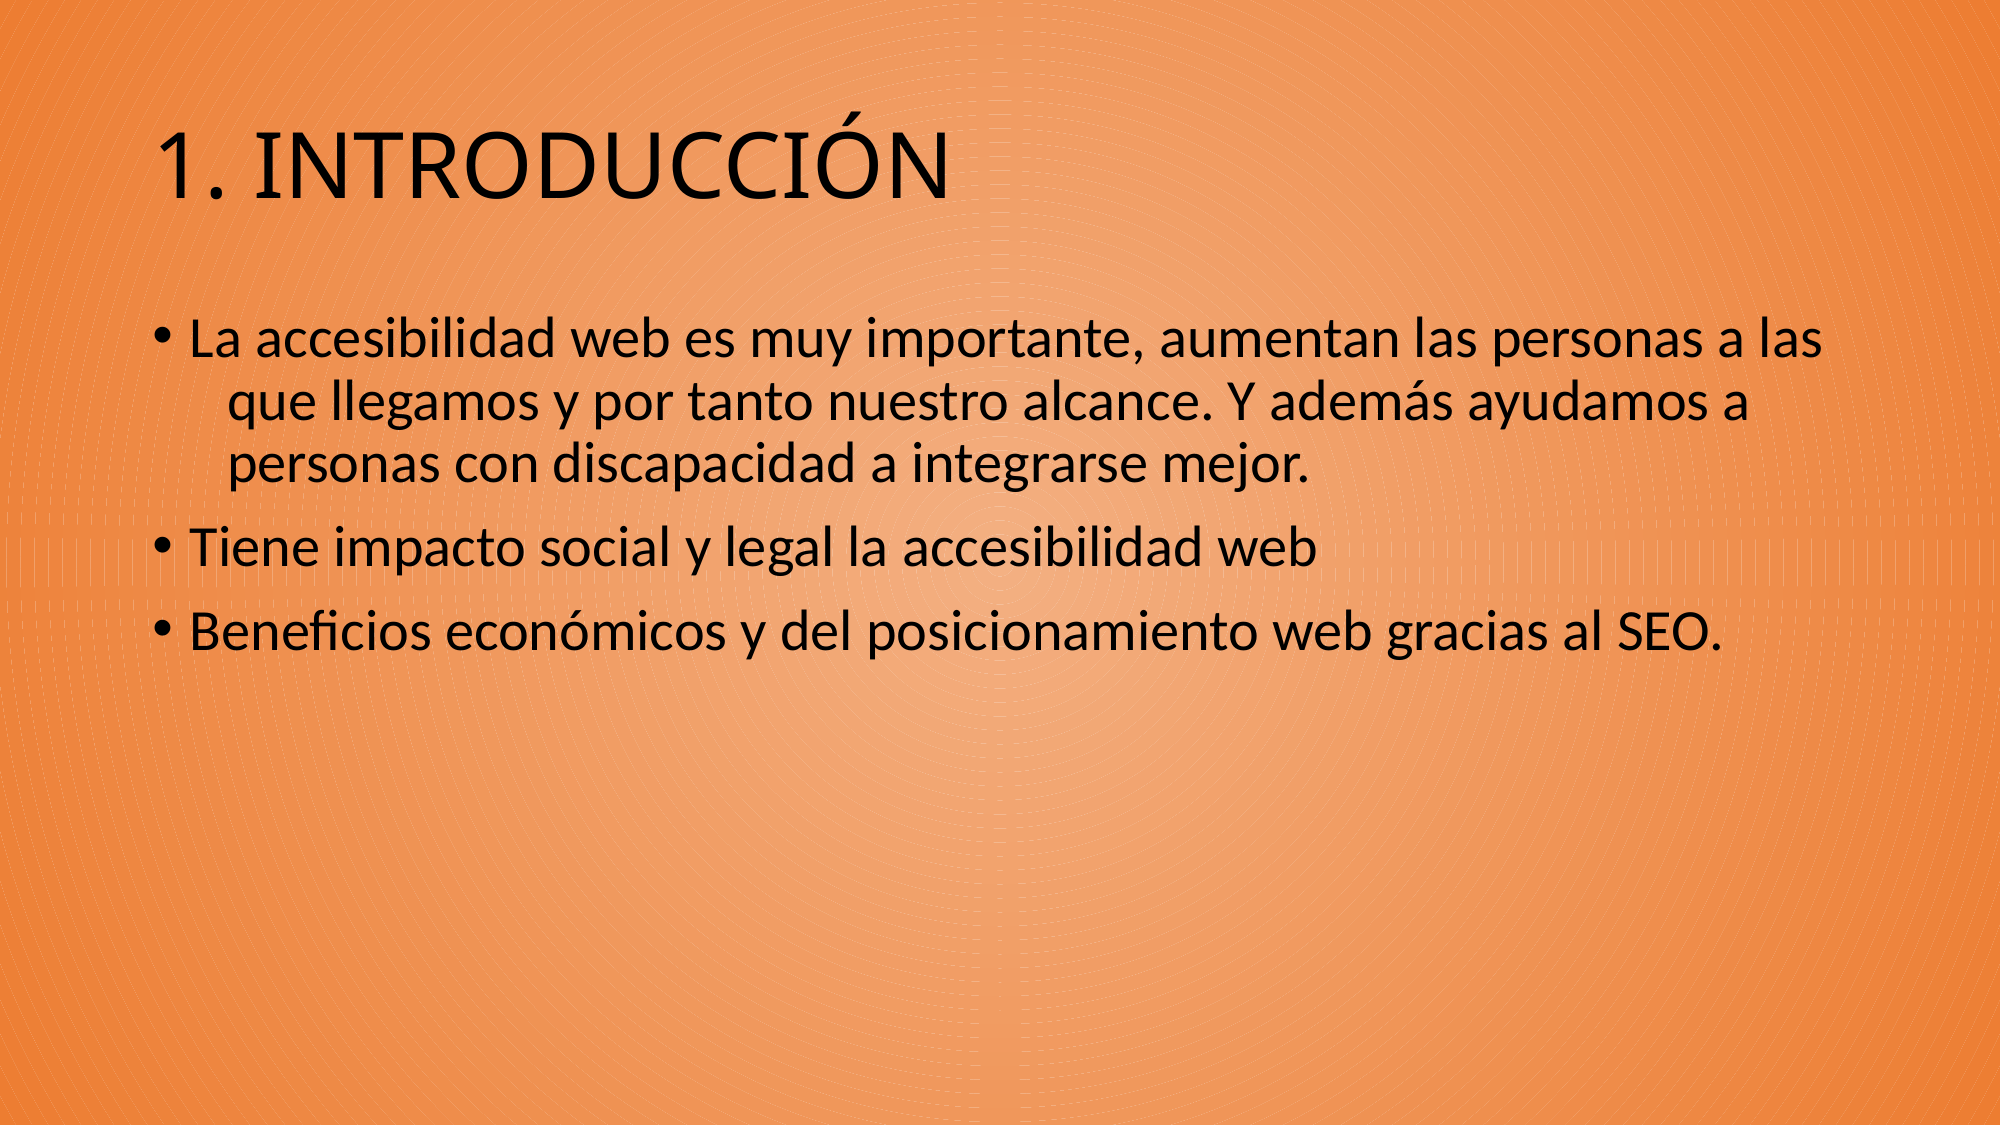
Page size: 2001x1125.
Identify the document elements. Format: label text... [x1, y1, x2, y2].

list La accesibilidad web es muy importante, aumentan las personas a las que llegamos y por tanto nuestro alcance. Y además ayudamos a personas con discapacidad a integrarse mejor. Tiene impacto social y legal la accesibilidad web Beneficios económicos y del posicionamiento web gracias al SEO. [137, 299, 1863, 1014]
title 1. INTRODUCCIÓN [137, 59, 1863, 278]
